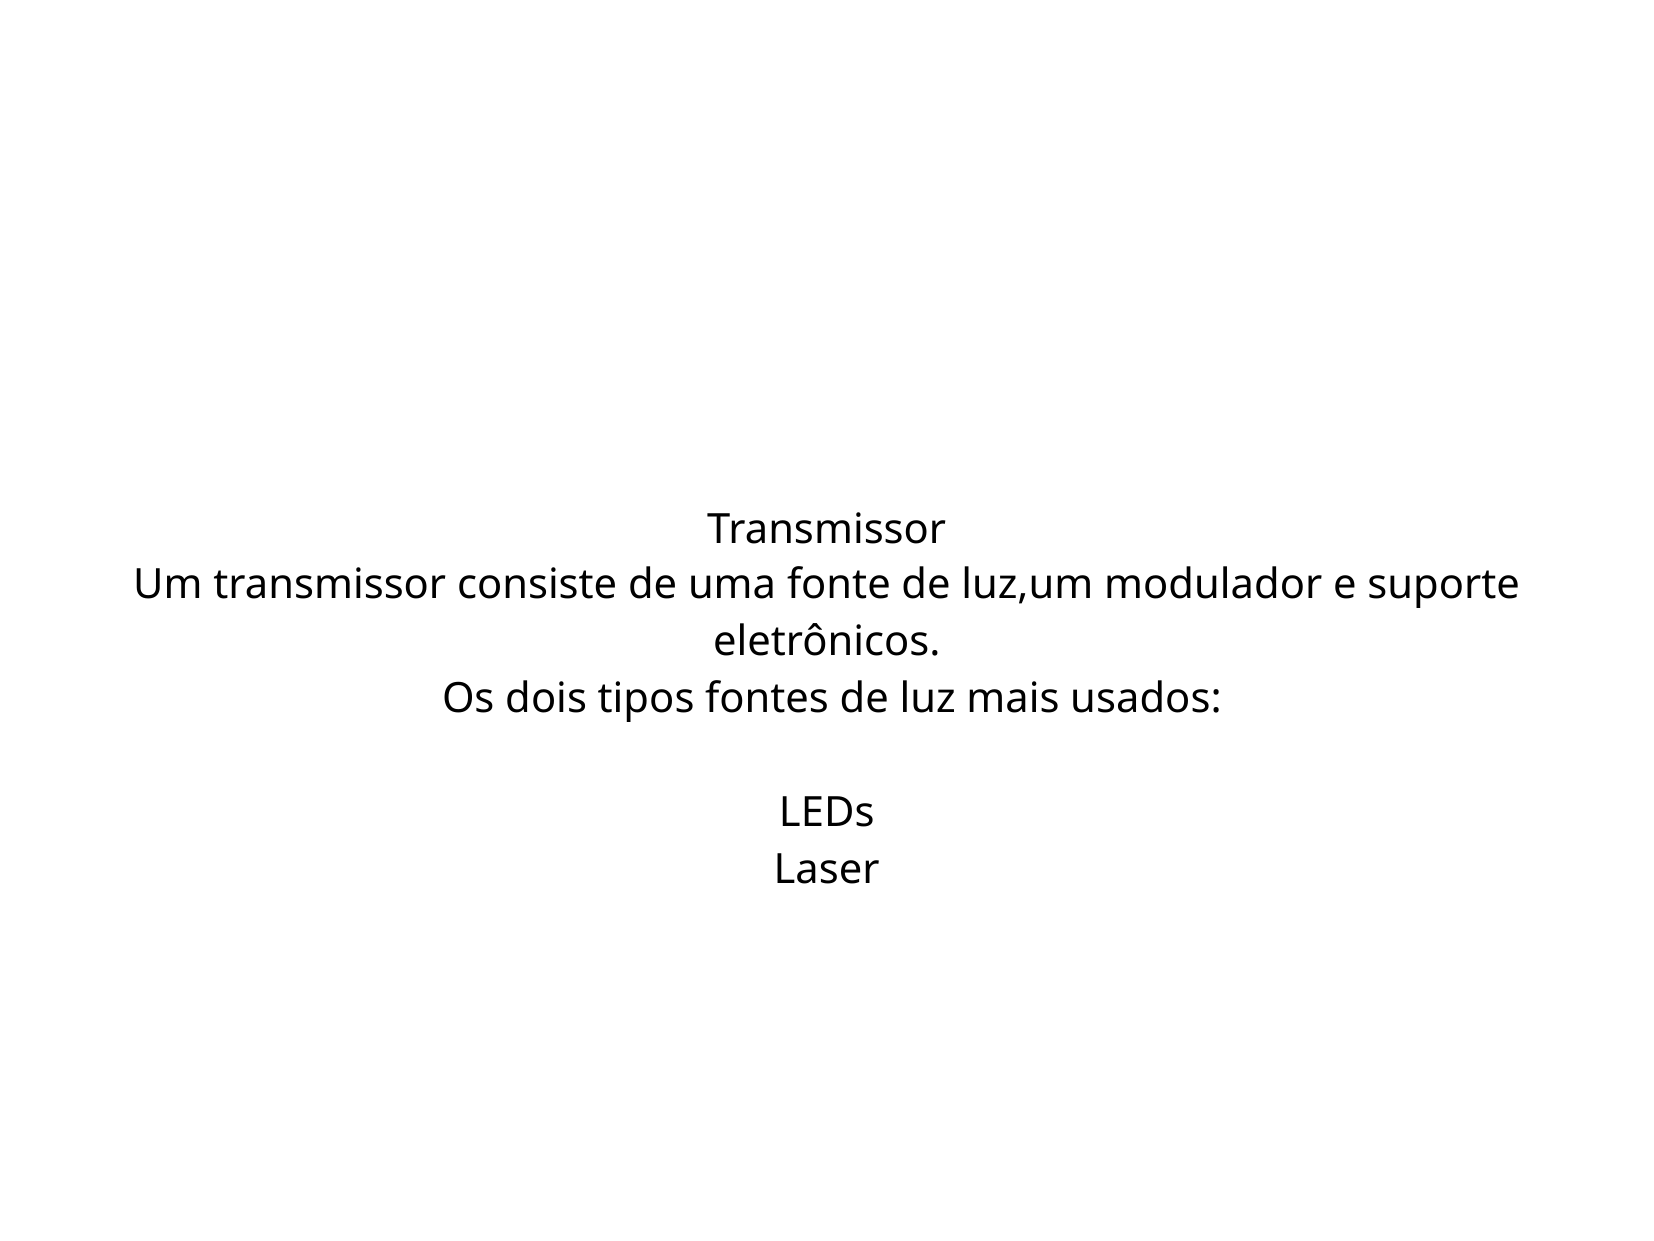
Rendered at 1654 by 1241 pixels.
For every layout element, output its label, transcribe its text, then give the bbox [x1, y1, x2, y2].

subtitle Transmissor Um transmissor consiste de uma fonte de luz,um modulador e suporte eletrônicos. Os dois tipos fontes de luz mais usados: LEDs Laser [82, 297, 1571, 1102]
